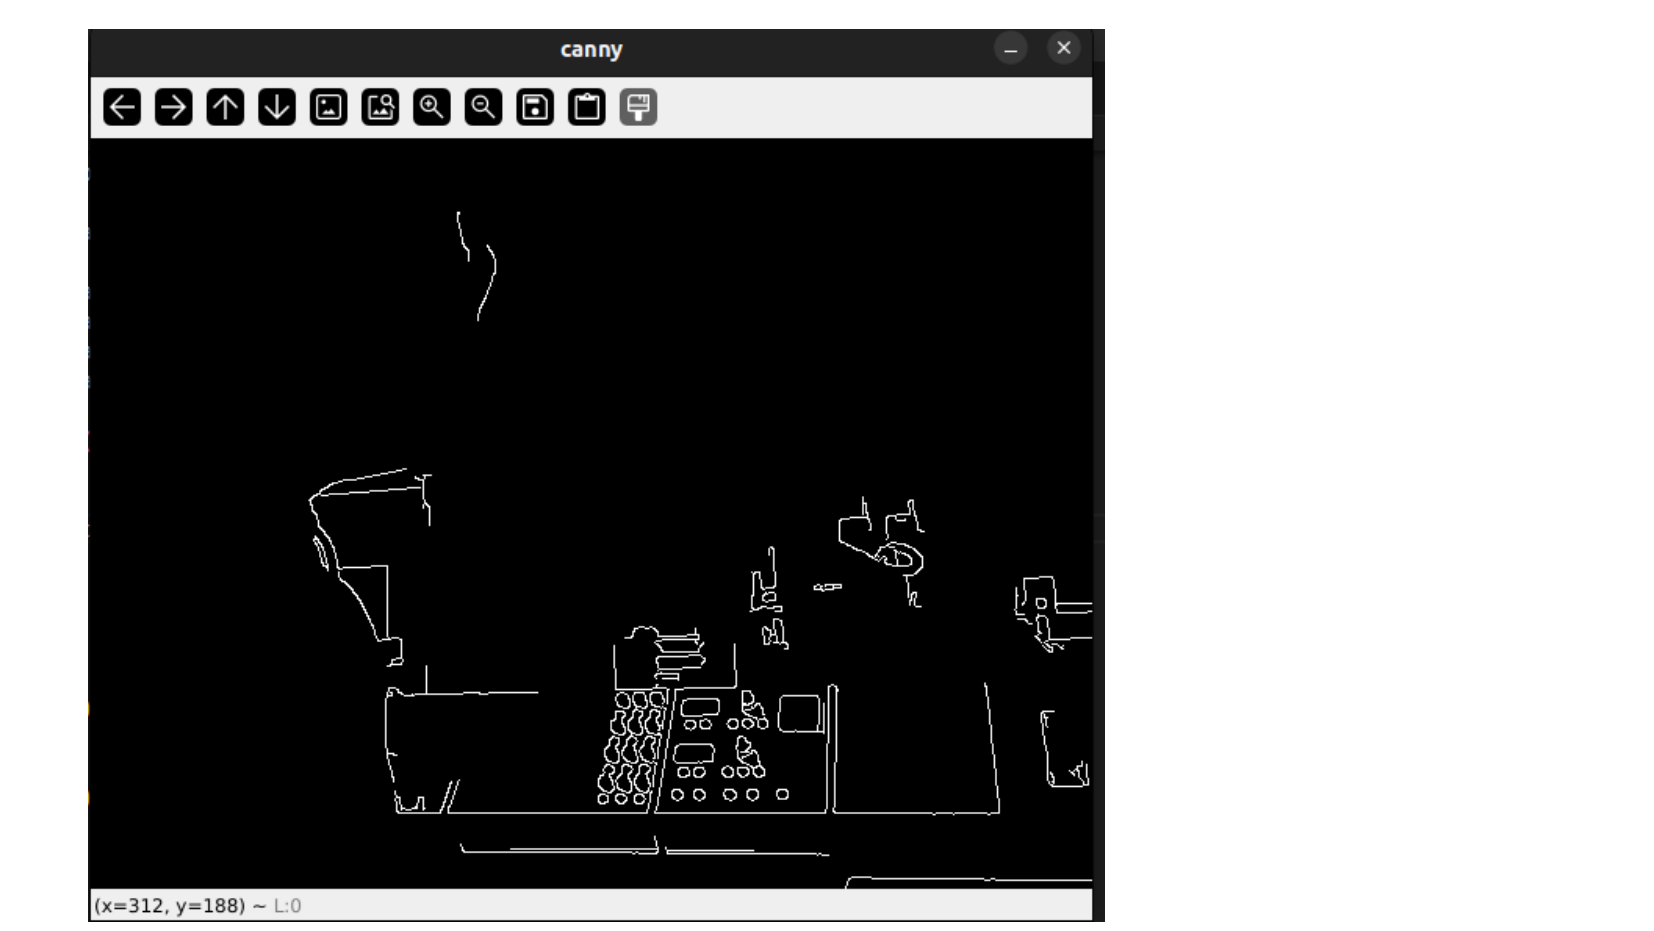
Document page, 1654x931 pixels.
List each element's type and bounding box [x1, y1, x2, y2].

picture [88, 29, 1105, 922]
